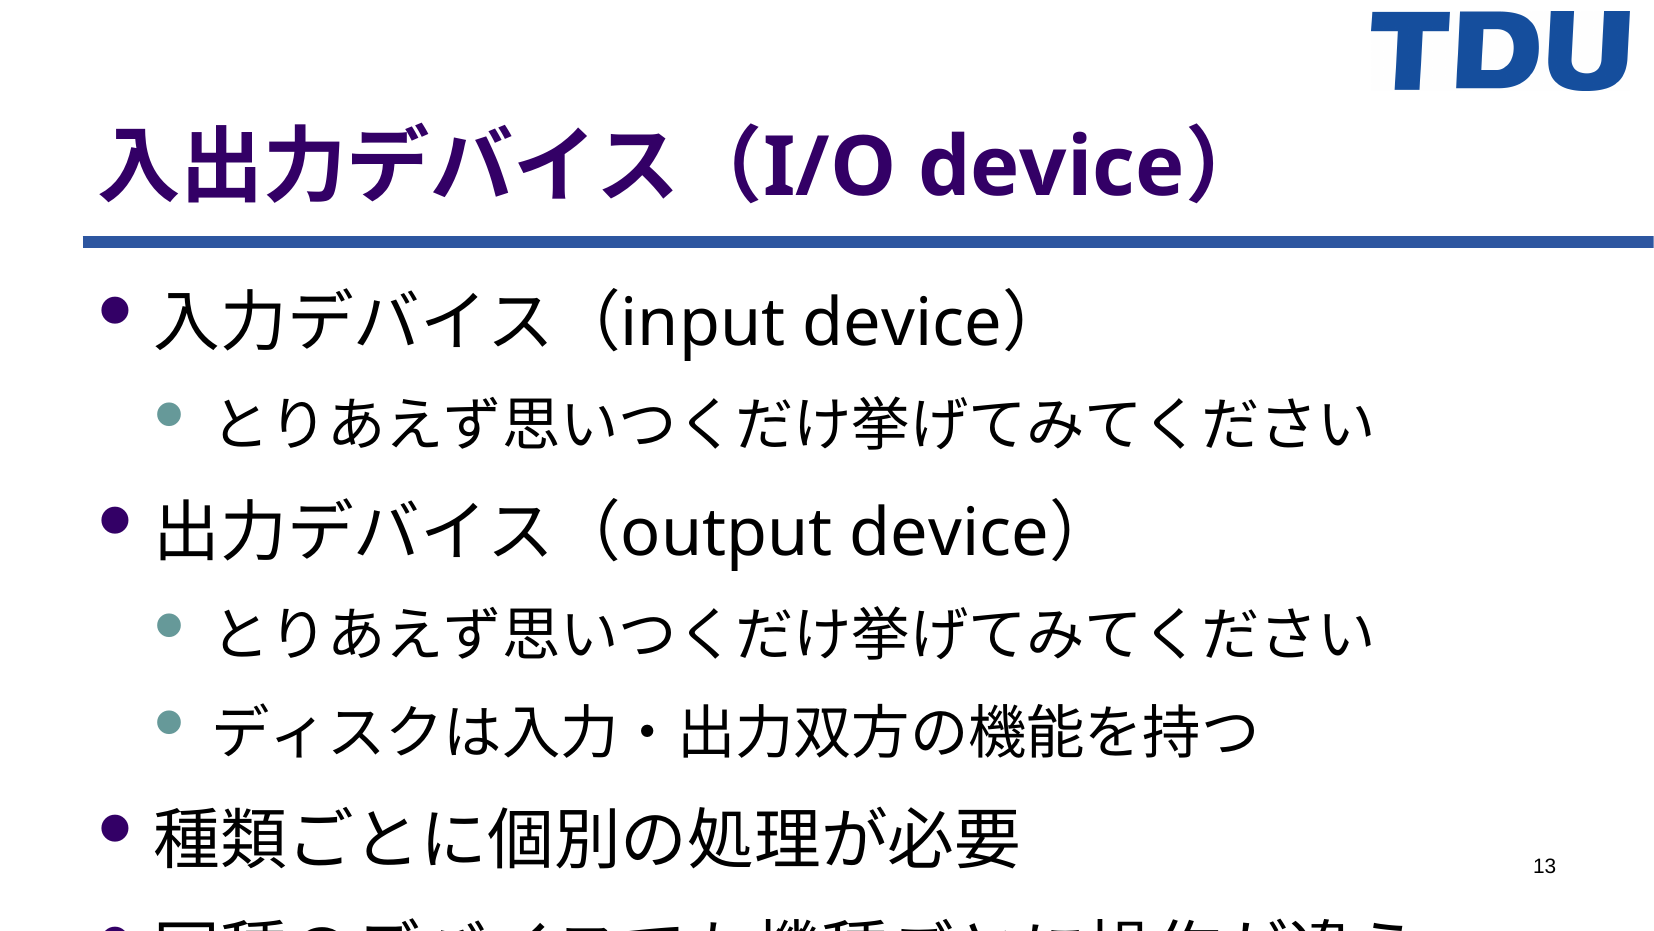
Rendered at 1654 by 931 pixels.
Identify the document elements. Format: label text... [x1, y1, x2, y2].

list 入力デバイス（input device） とりあえず思いつくだけ挙げてみてください 出力デバイス（output device） とりあえず思いつくだけ挙げてみてください ディスクは入力・出力双方の機能を持つ 種類ごとに個別の処理が必要 同種のデバイスでも機種ごとに操作が違う [82, 259, 1571, 838]
title 入出力デバイス（I/O device） [82, 51, 1571, 228]
picture [1371, 11, 1630, 91]
